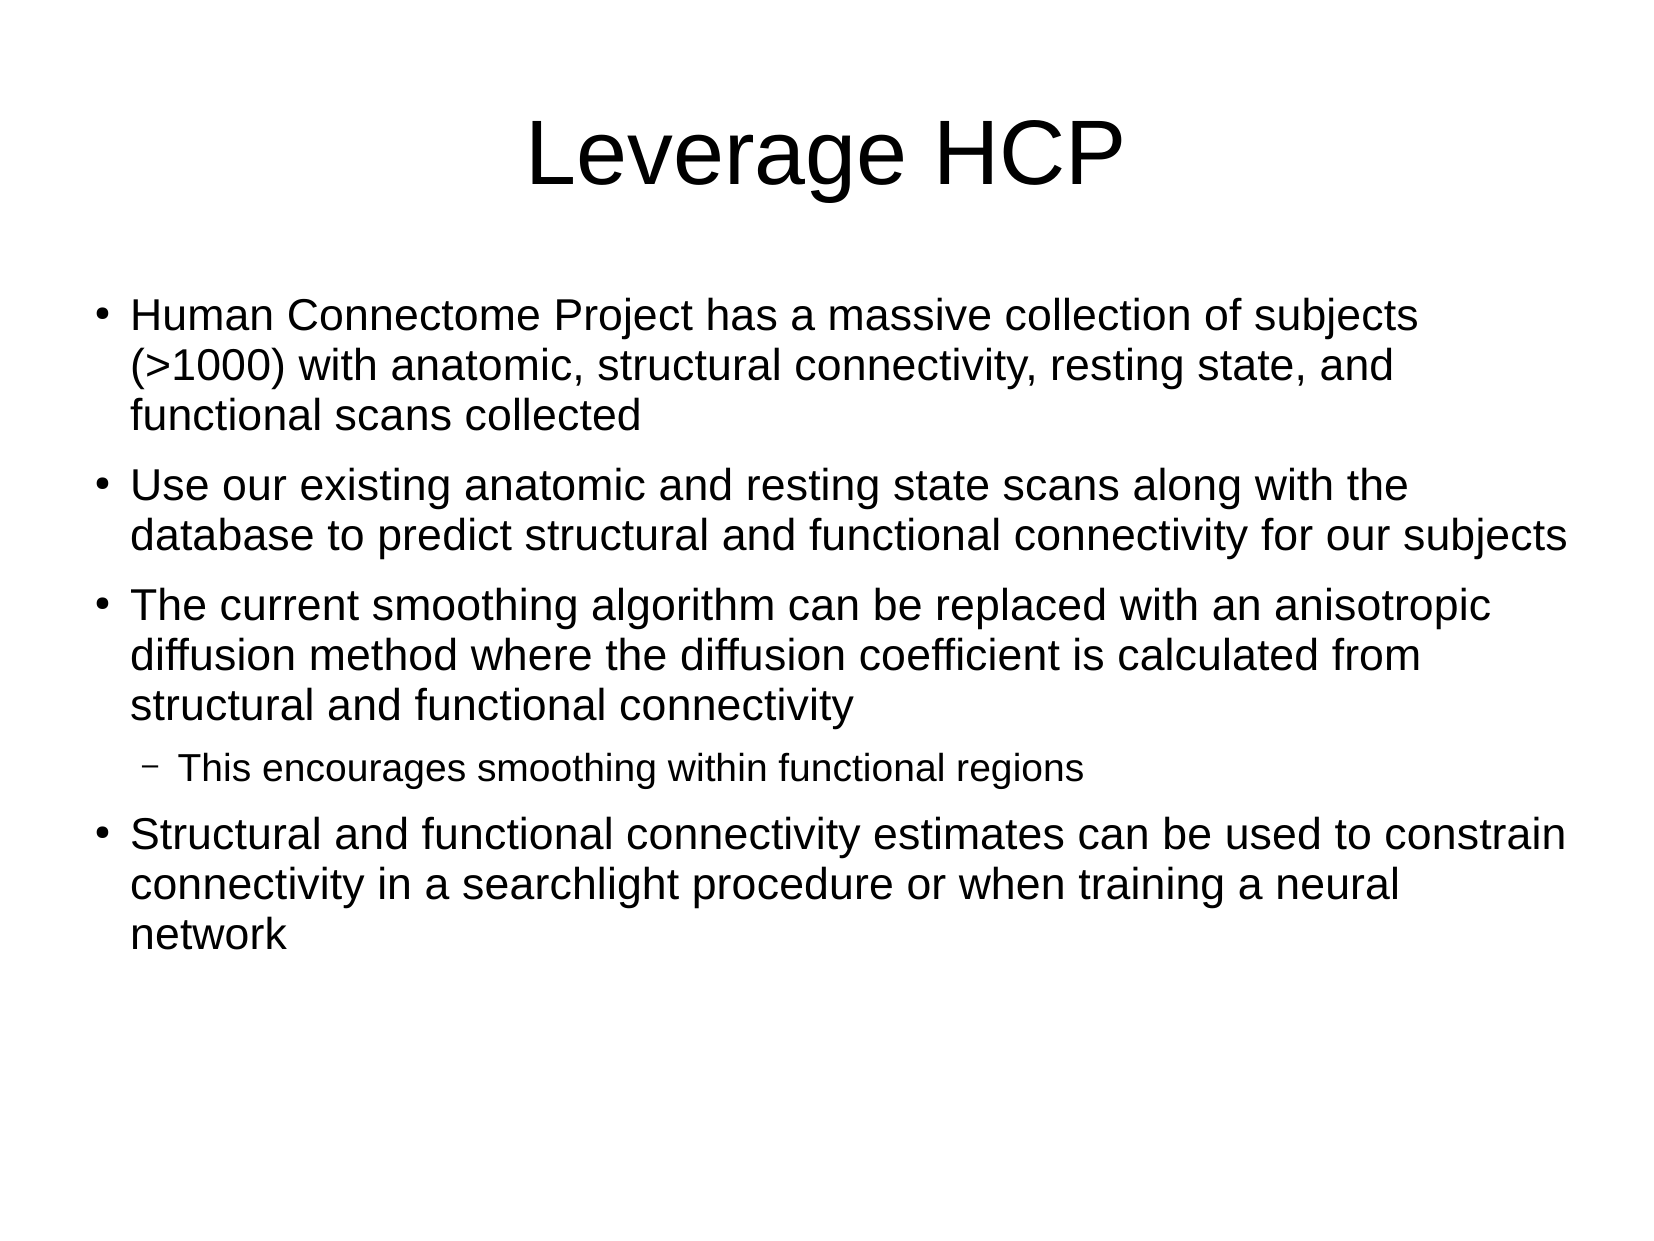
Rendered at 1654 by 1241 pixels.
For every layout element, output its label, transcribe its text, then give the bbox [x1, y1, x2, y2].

title Leverage HCP [82, 49, 1571, 257]
list Human Connectome Project has a massive collection of subjects (>1000) with anatomic, structural connectivity, resting state, and functional scans collected Use our existing anatomic and resting state scans along with the database to predict structural and functional connectivity for our subjects The current smoothing algorithm can be replaced with an anisotropic diffusion method where the diffusion coefficient is calculated from structural and functional connectivity This encourages smoothing within functional regions Structural and functional connectivity estimates can be used to constrain connectivity in a searchlight procedure or when training a neural network [82, 290, 1571, 1010]
